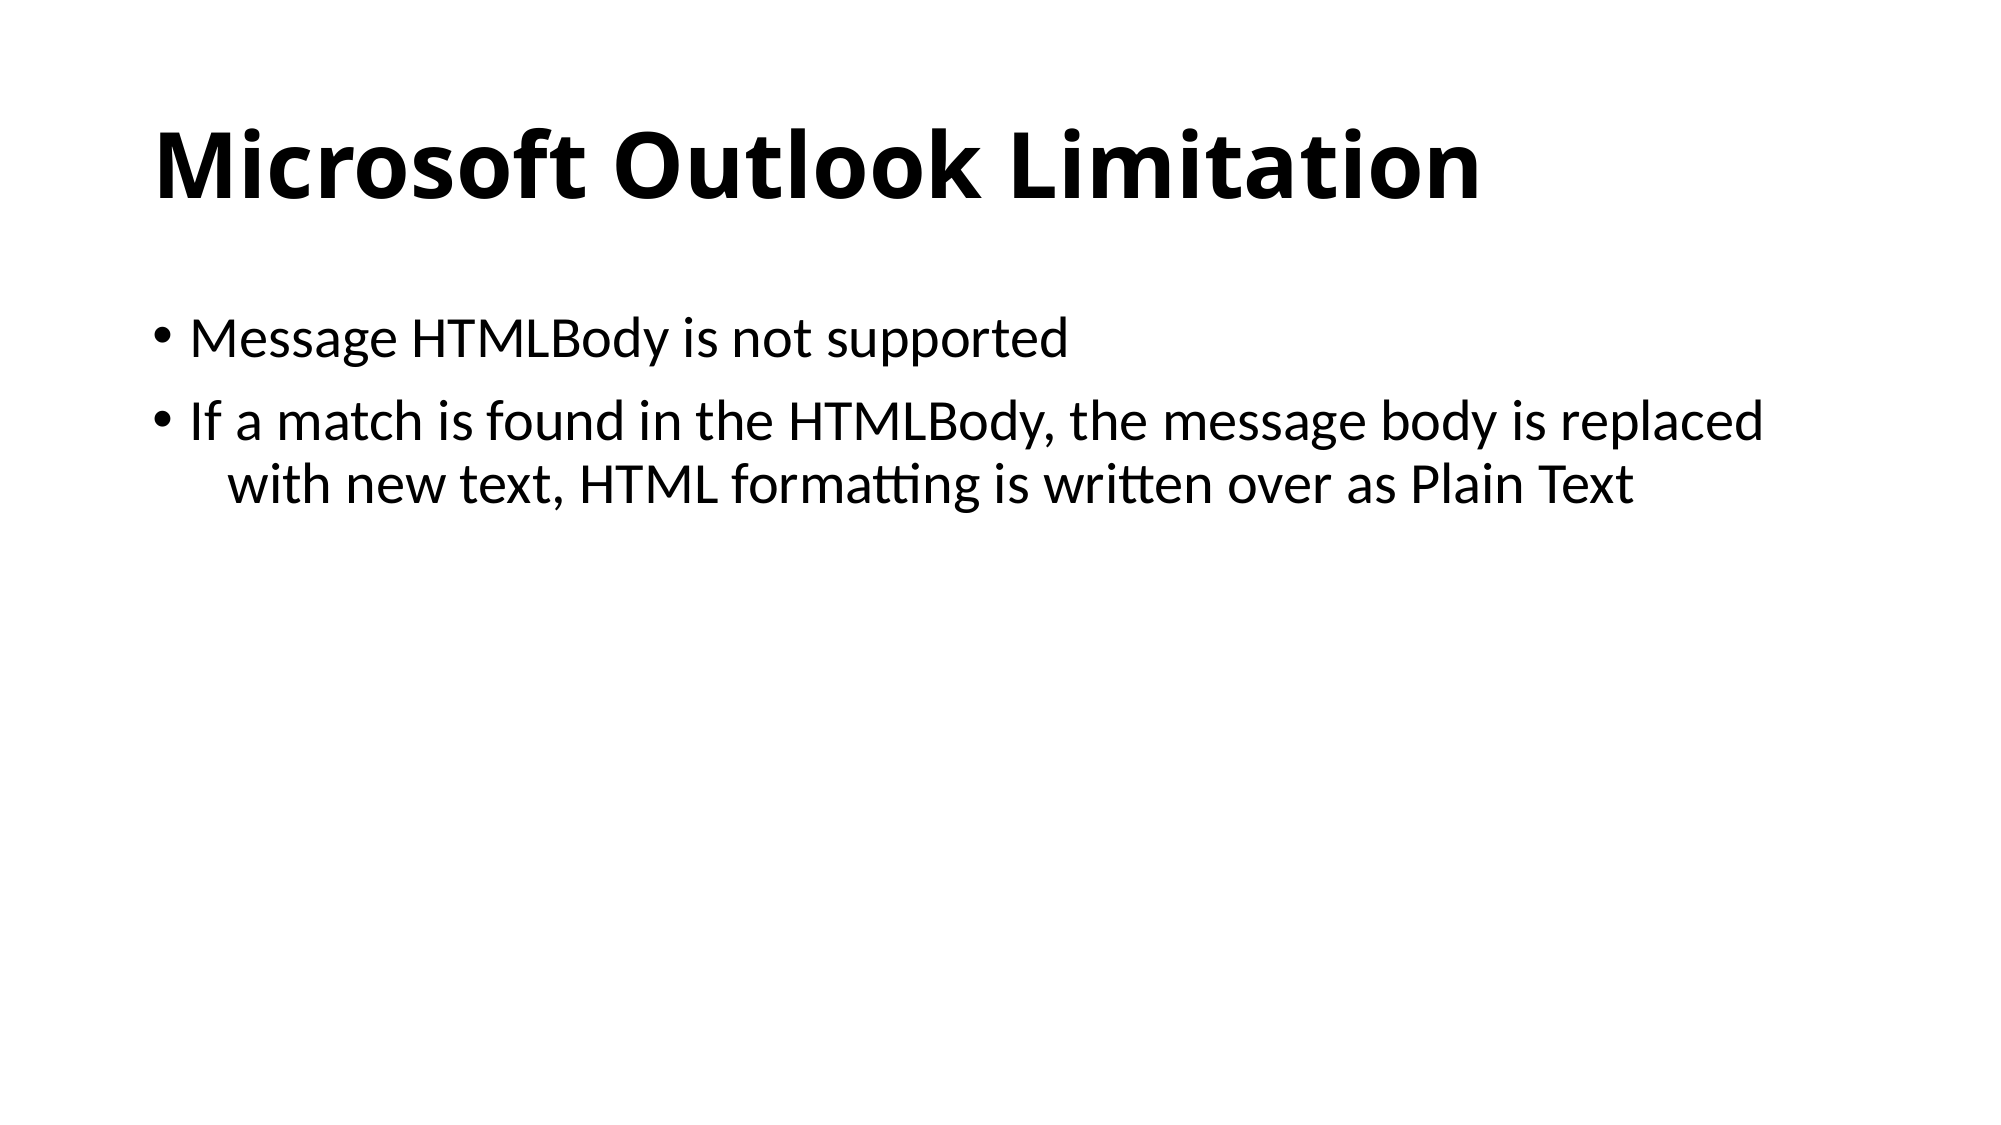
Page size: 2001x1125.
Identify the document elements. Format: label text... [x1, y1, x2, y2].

list Message HTMLBody is not supported If a match is found in the HTMLBody, the message body is replaced with new text, HTML formatting is written over as Plain Text [137, 299, 1863, 1014]
title Microsoft Outlook Limitation [137, 59, 1863, 278]
